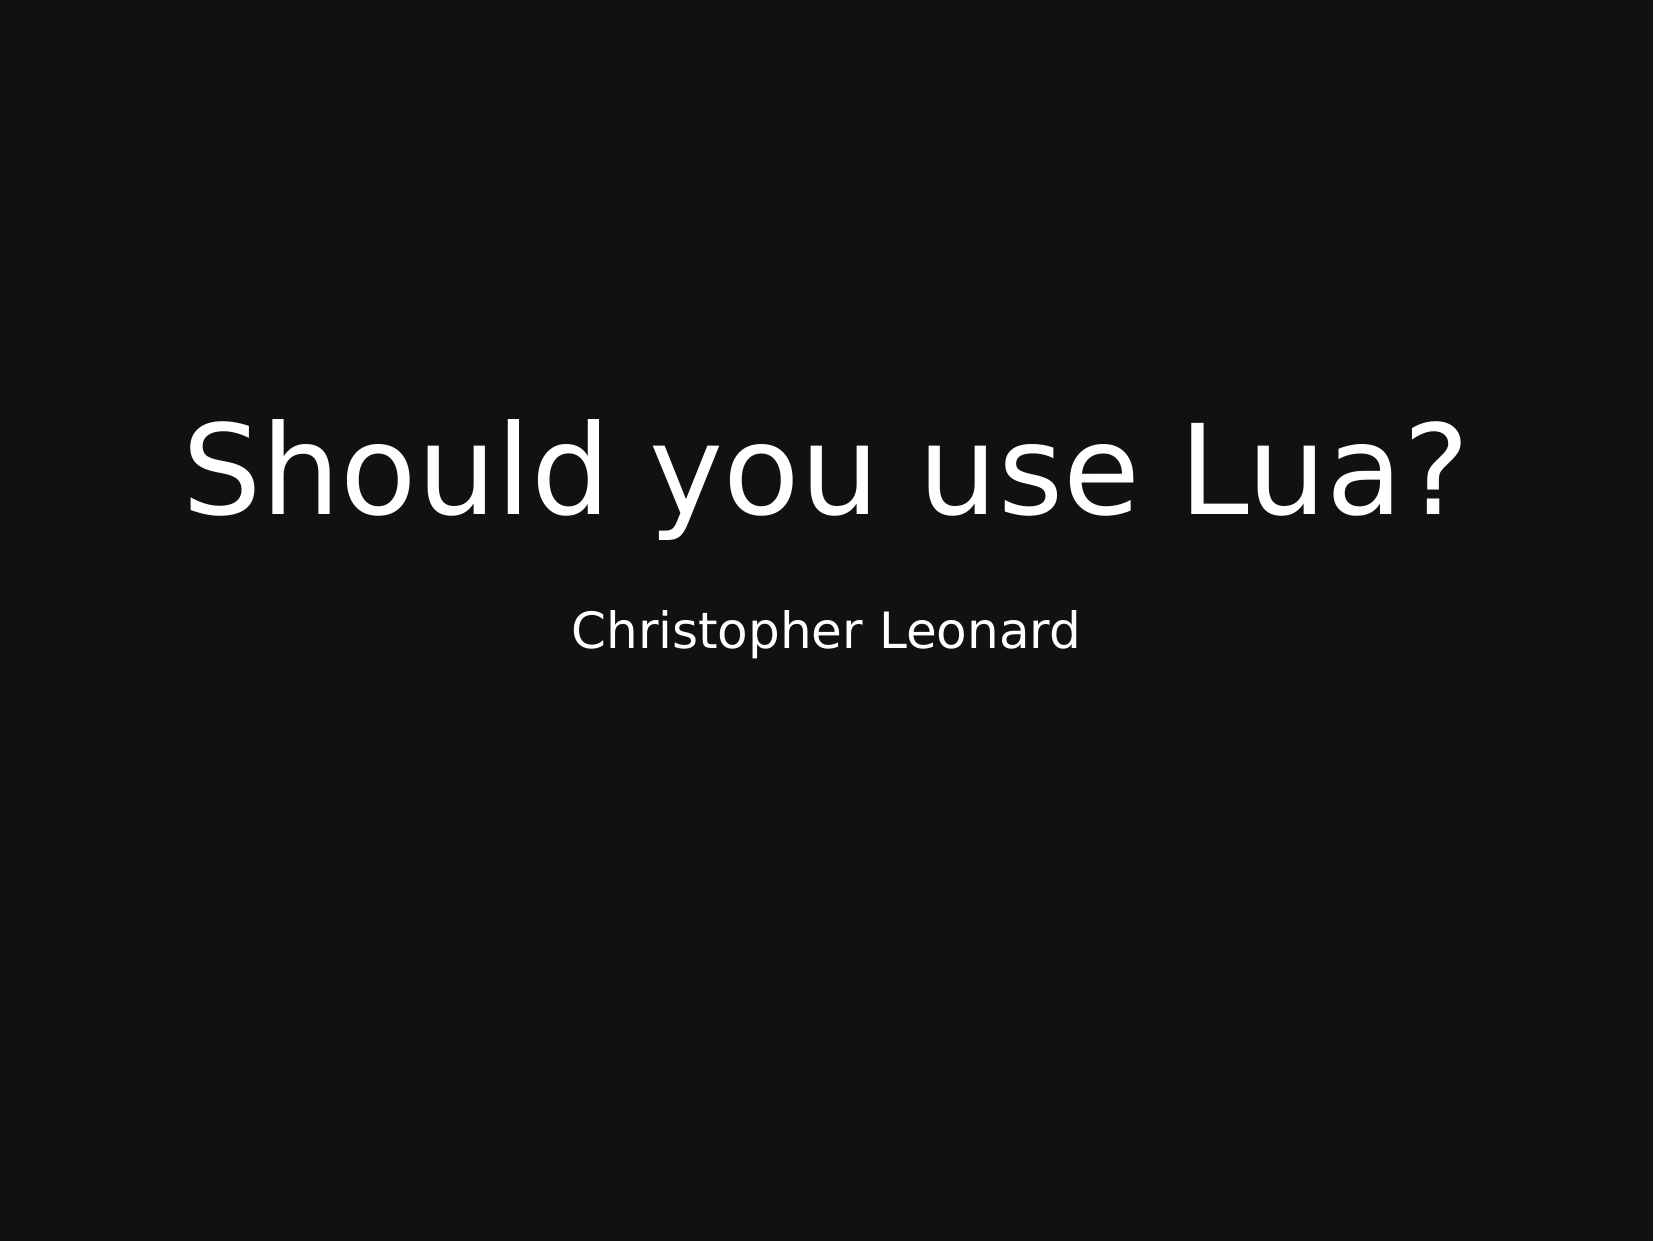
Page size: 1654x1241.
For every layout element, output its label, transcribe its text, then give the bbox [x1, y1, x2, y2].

subtitle Should you use Lua? Christopher Leonard [82, 49, 1571, 1010]
